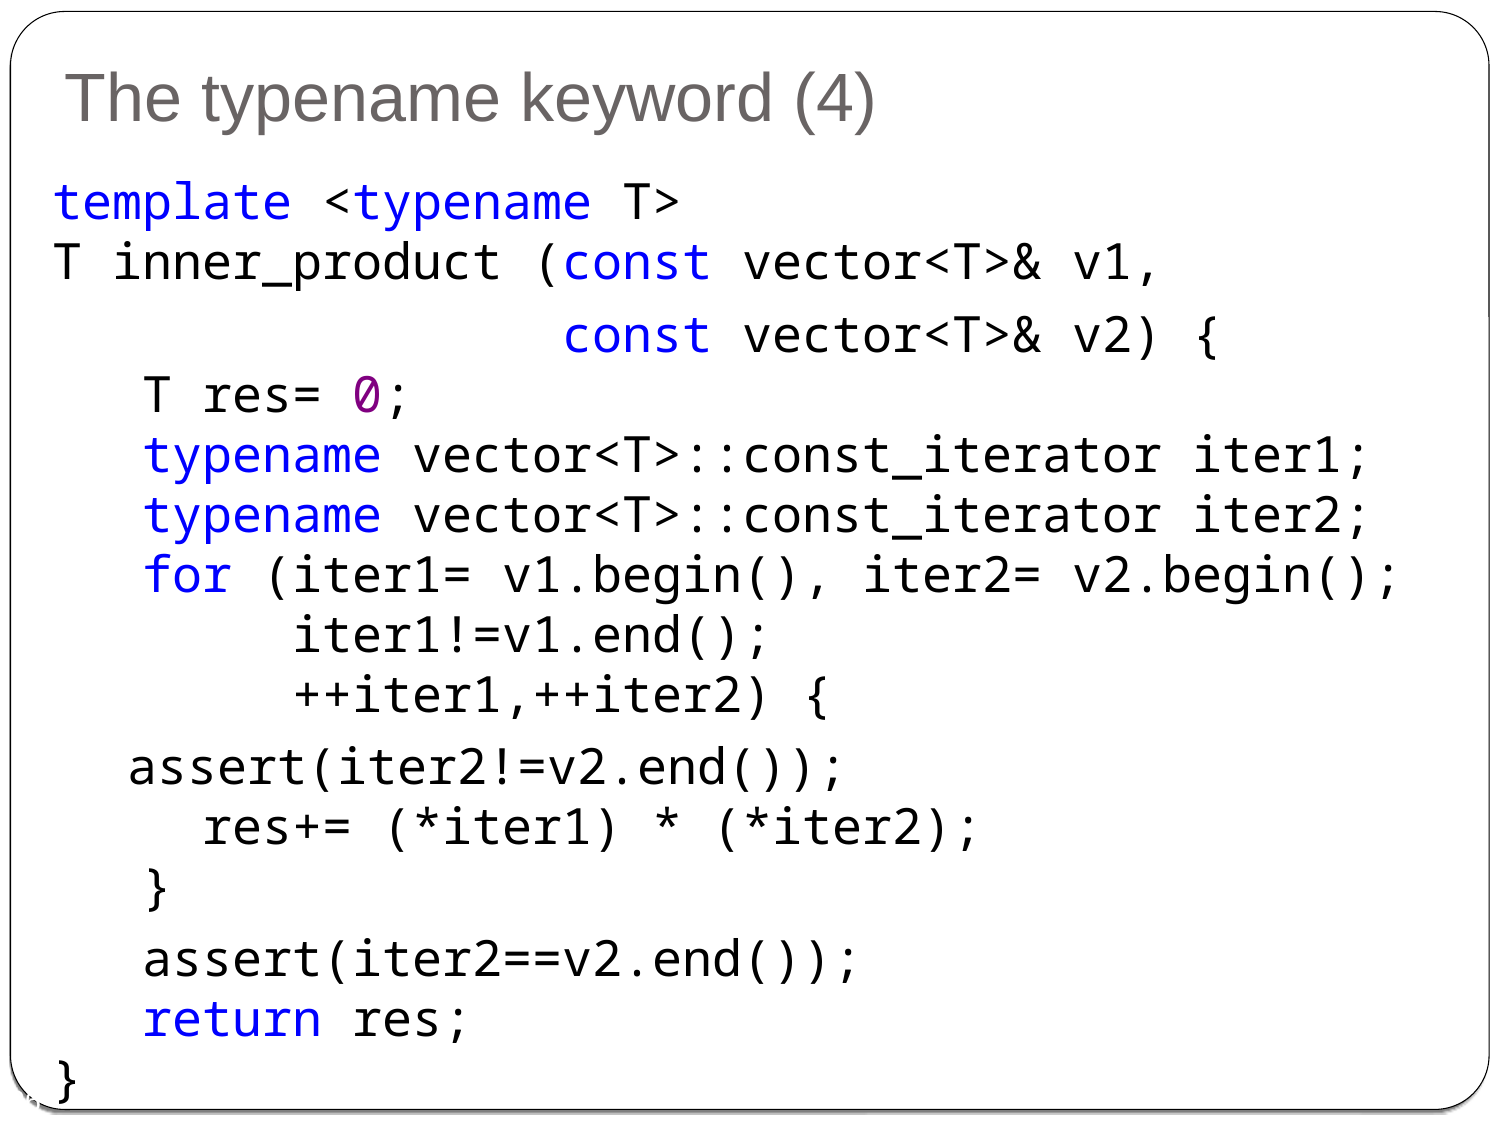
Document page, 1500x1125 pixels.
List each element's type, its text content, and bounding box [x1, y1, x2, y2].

list template <typename T> T inner_product (const vector<T>& v1, const vector<T>& v2) { T res= 0; typename vector<T>::const_iterator iter1; typename vector<T>::const_iterator iter2; for (iter1= v1.begin(), iter2= v2.begin(); iter1!=v1.end(); ++iter1,++iter2) { assert(iter2!=v2.end()); res+= (*iter1) * (*iter2); } assert(iter2==v2.end()); return res; } [37, 162, 1463, 1088]
slide_number <number> [0, 1074, 50, 1125]
title The typename keyword (4) [50, 45, 1450, 150]
